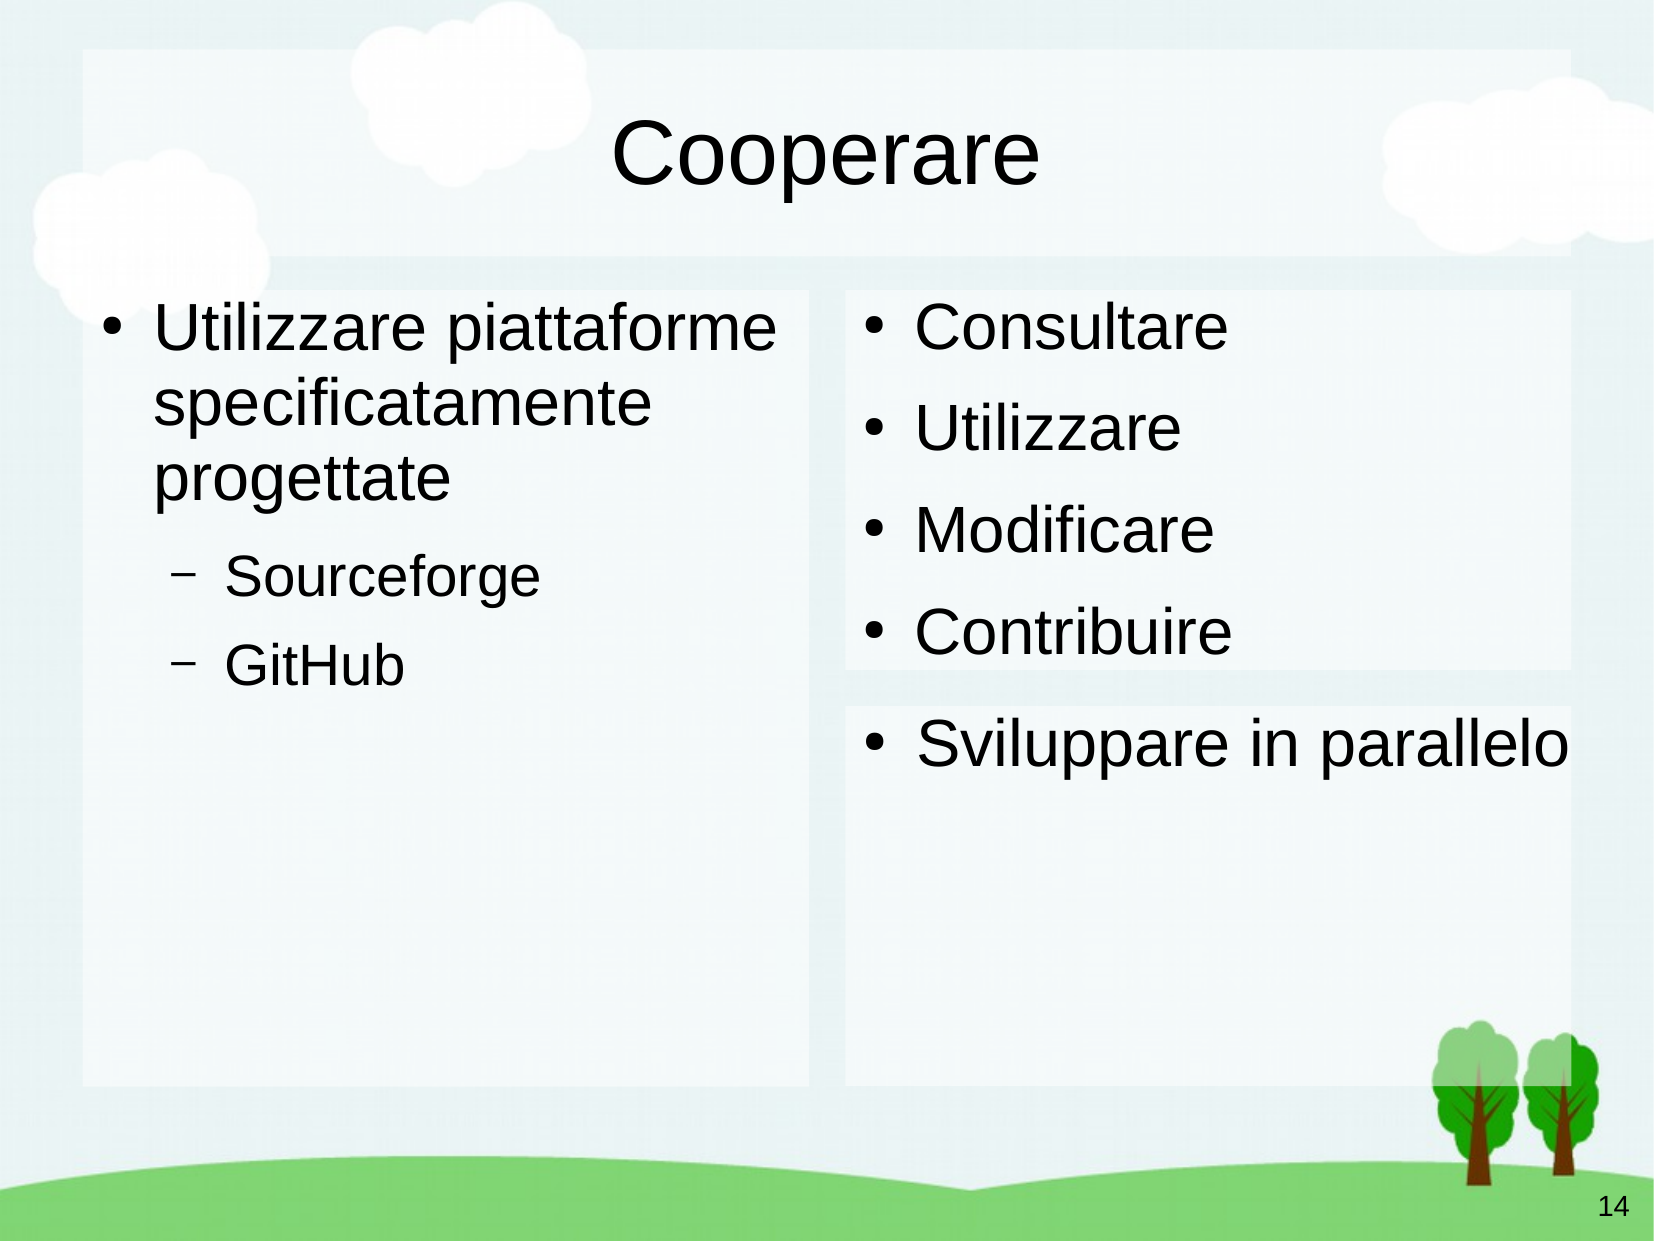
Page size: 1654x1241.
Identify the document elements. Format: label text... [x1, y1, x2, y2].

list Consultare Utilizzare Modificare Contribuire [845, 290, 1572, 671]
list Sviluppare in parallelo [845, 706, 1572, 1087]
title Cooperare [82, 49, 1571, 257]
picture [0, 0, 1654, 1241]
list Utilizzare piattaforme specificatamente progettate Sourceforge GitHub [82, 290, 809, 1087]
